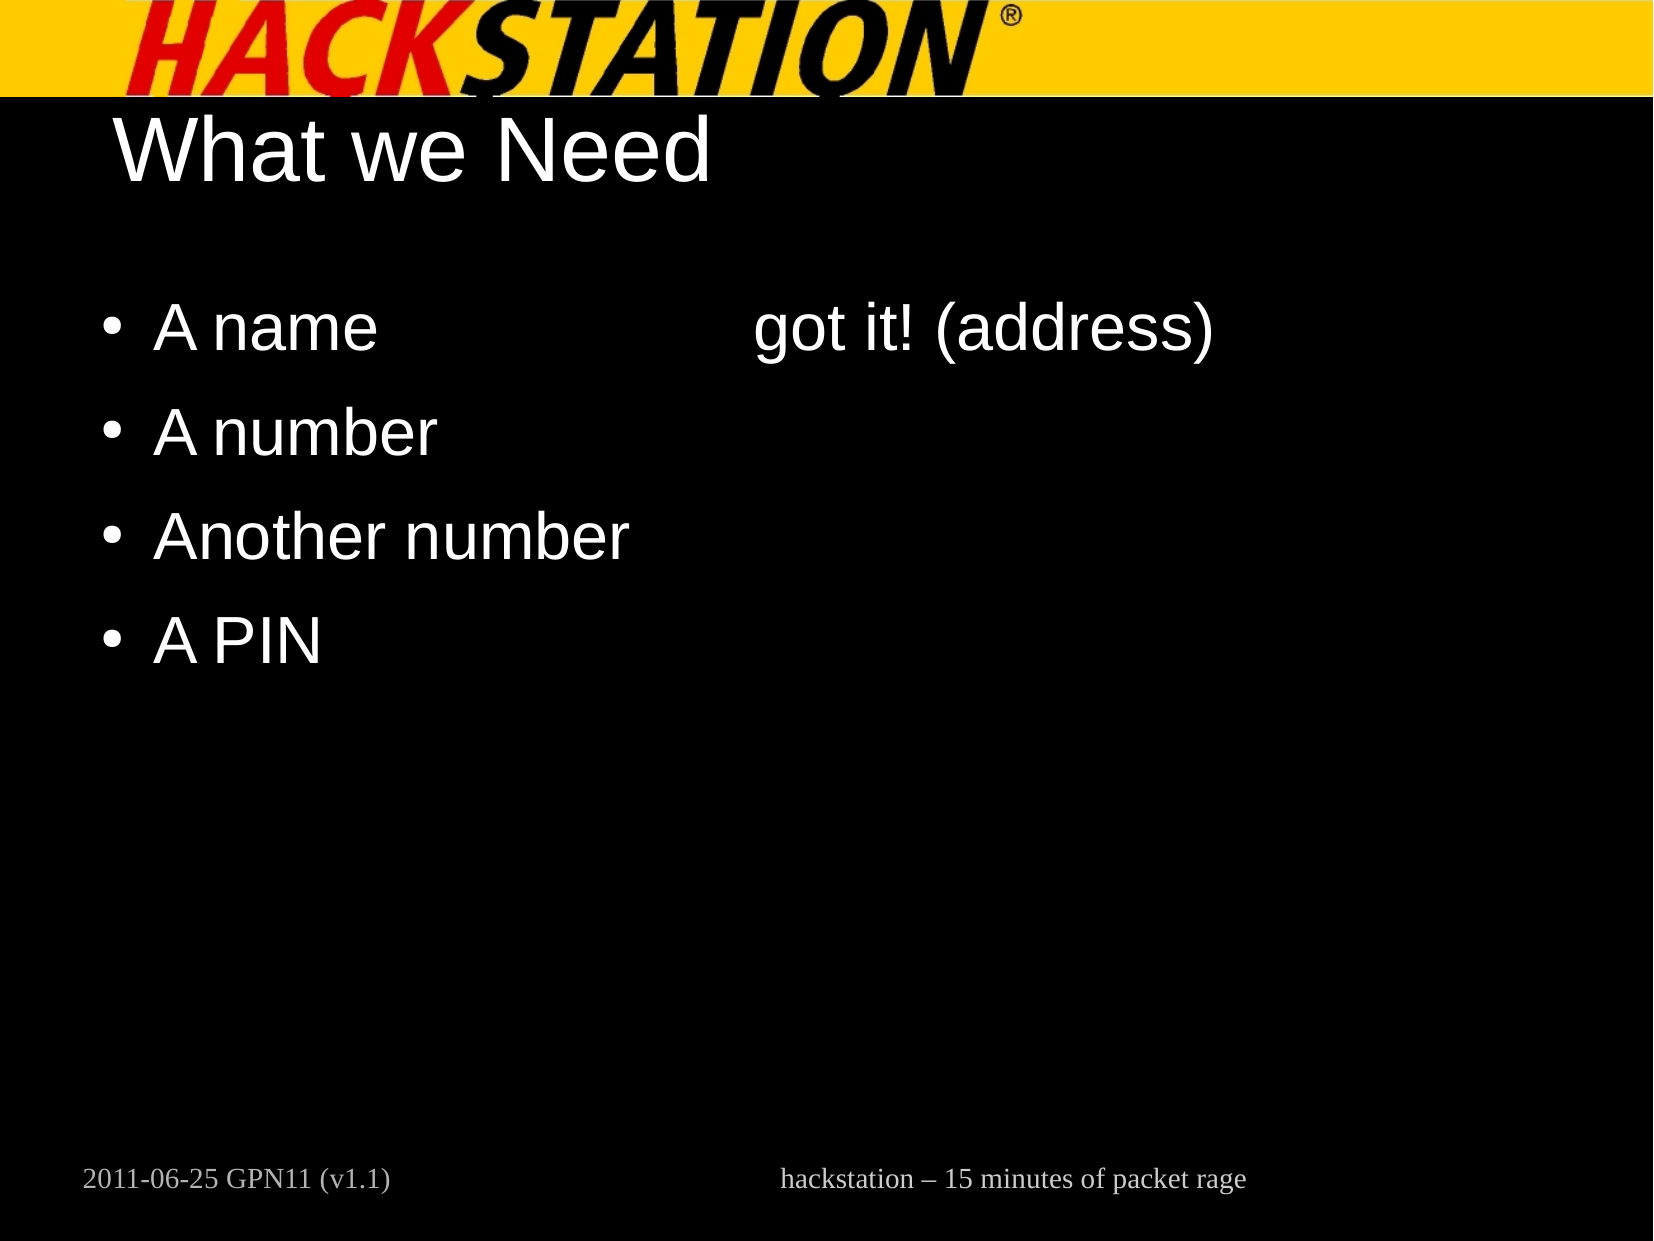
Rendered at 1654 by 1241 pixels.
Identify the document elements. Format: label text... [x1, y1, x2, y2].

picture [0, 0, 1653, 97]
title What we Need [112, 75, 1571, 226]
list A name got it! (address) A number Another number A PIN [82, 290, 1571, 1109]
